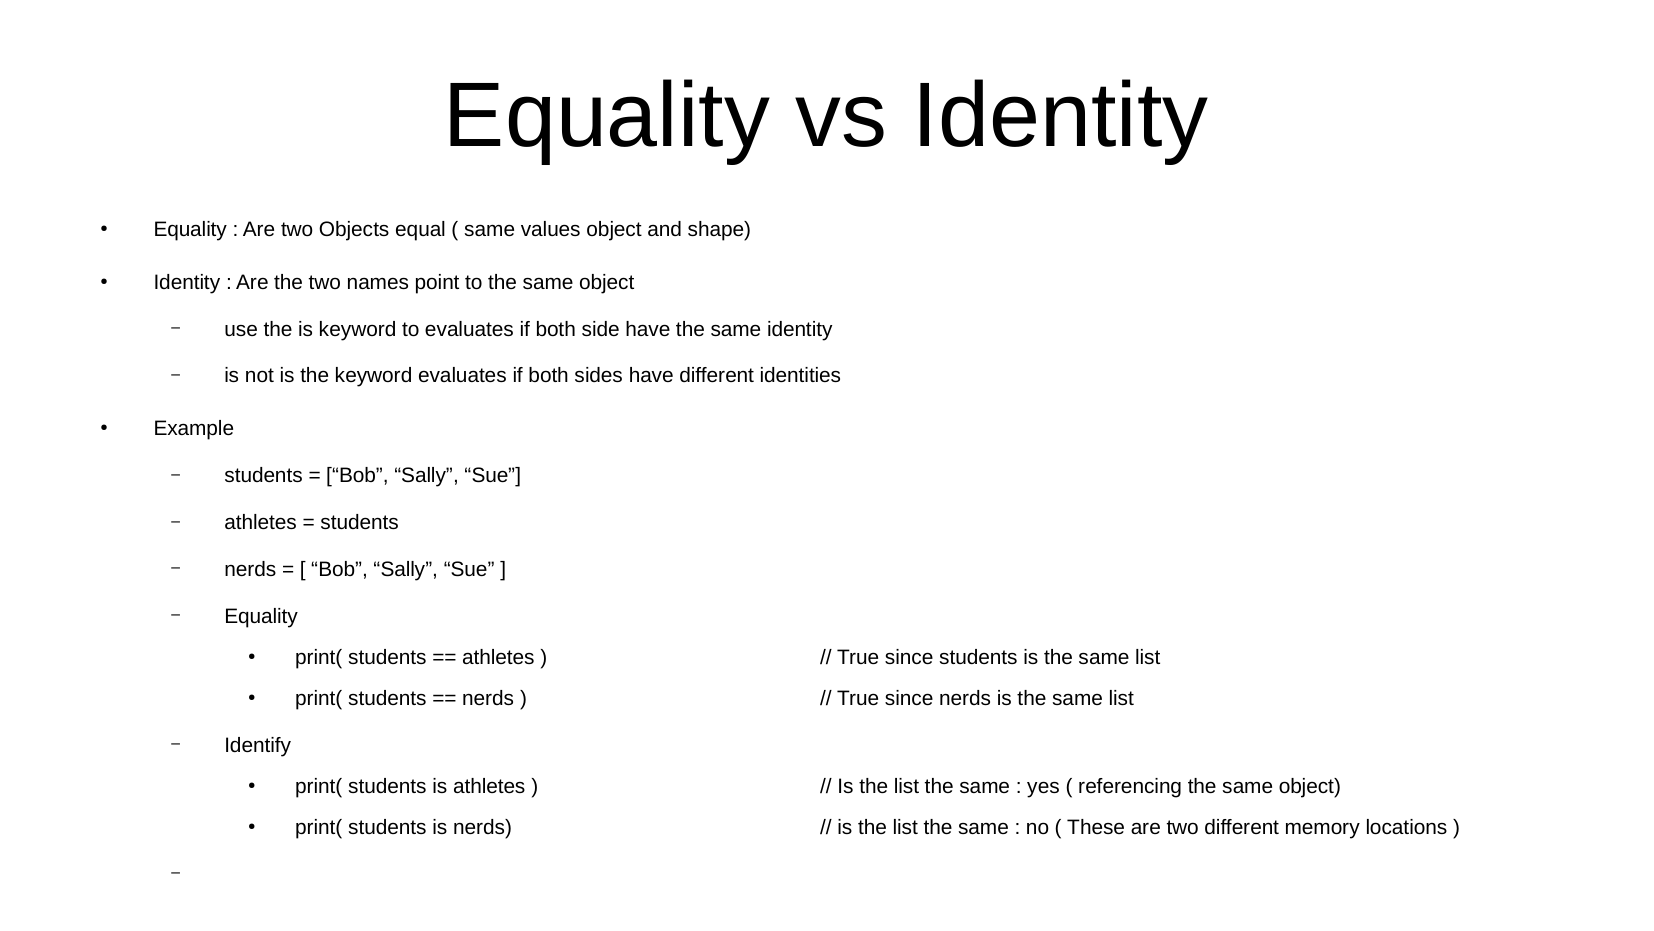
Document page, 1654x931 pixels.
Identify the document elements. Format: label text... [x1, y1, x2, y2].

title Equality vs Identity [82, 37, 1571, 193]
list Equality : Are two Objects equal ( same values object and shape) Identity : Are the two names point to the same object use the is keyword to evaluates if both side have the same identity is not is the keyword evaluates if both sides have different identities Example students = [“Bob”, “Sally”, “Sue”] athletes = students nerds = [ “Bob”, “Sally”, “Sue” ] Equality print( students == athletes ) // True since students is the same list print( students == nerds ) // True since nerds is the same list Identify print( students is athletes ) // Is the list the same : yes ( referencing the same object) print( students is nerds) // is the list the same : no ( These are two different memory locations ) [82, 217, 1561, 871]
